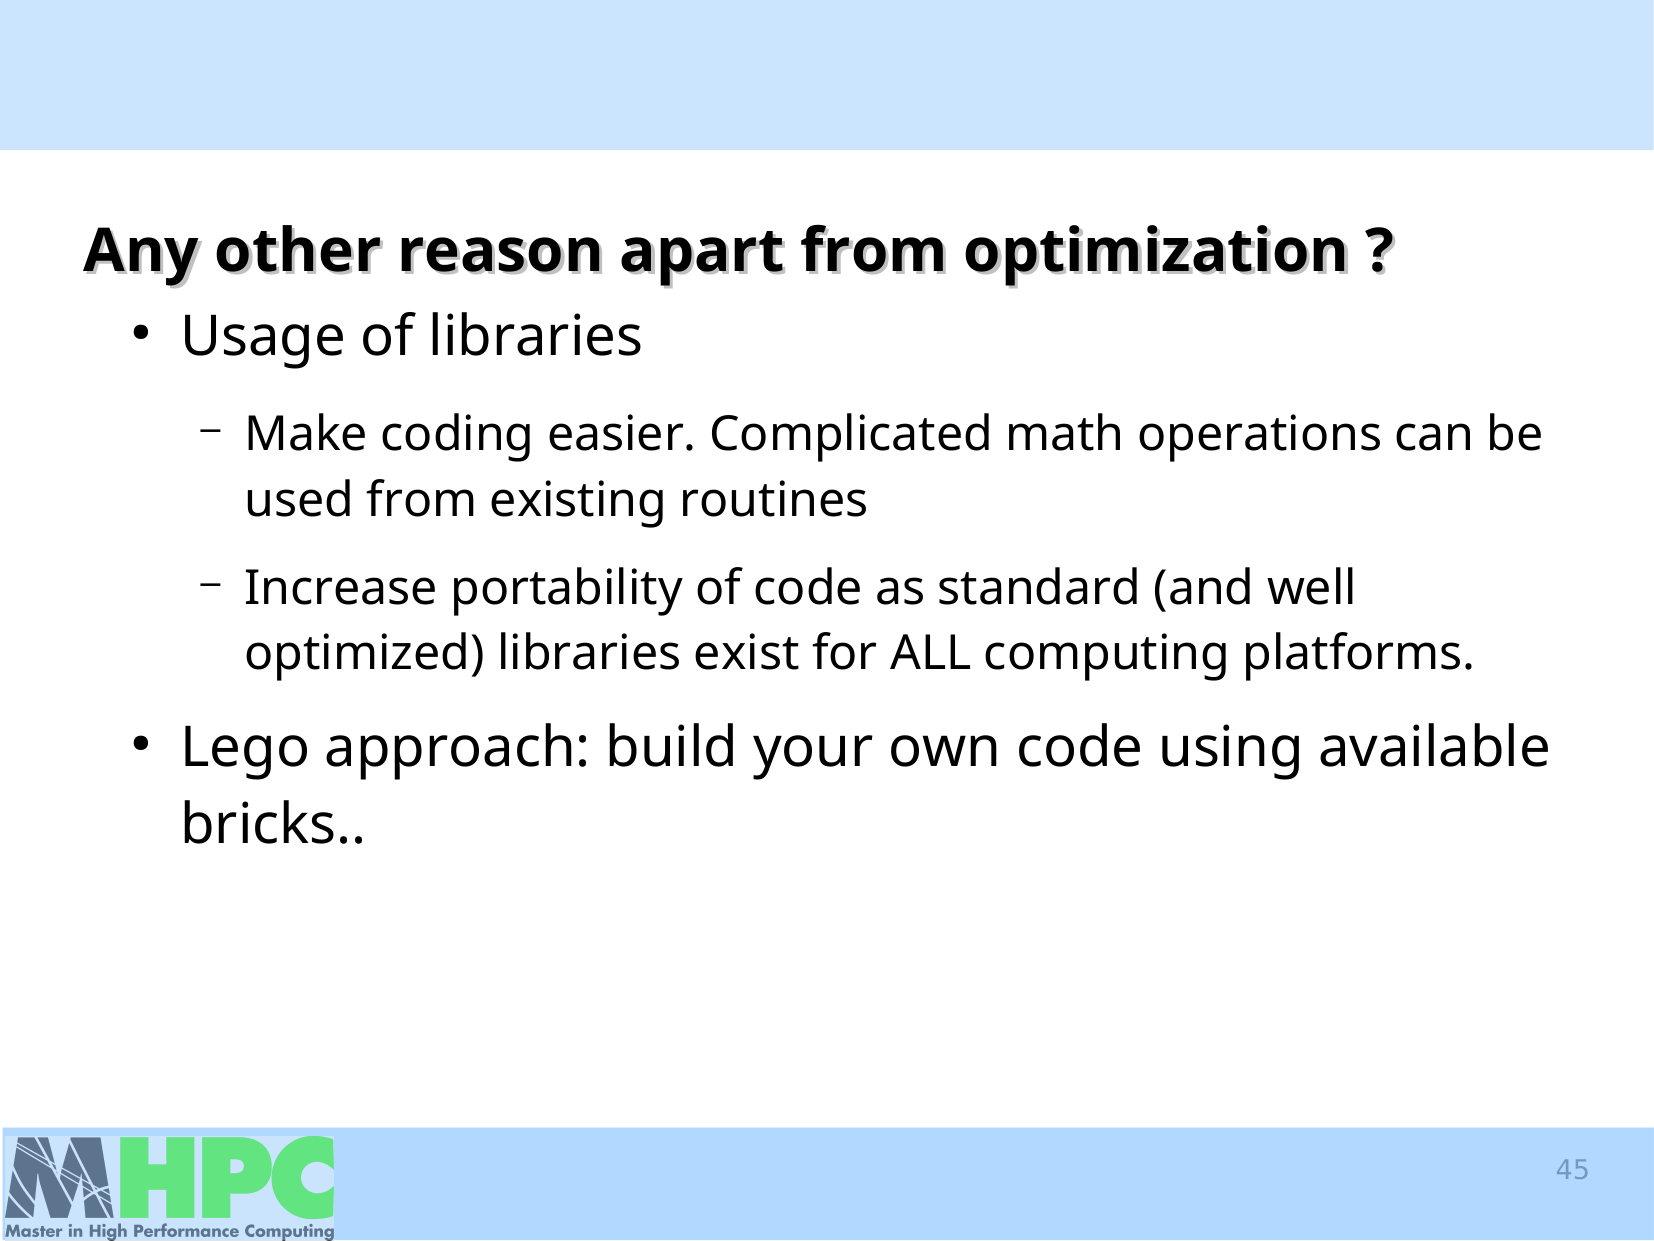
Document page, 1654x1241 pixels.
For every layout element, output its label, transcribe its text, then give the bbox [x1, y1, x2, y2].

list Usage of libraries Make coding easier. Complicated math operations can be used from existing routines Increase portability of code as standard (and well optimized) libraries exist for ALL computing platforms. Lego approach: build your own code using available bricks.. [87, 295, 1576, 871]
title Any other reason apart from optimization ? [83, 151, 1430, 345]
